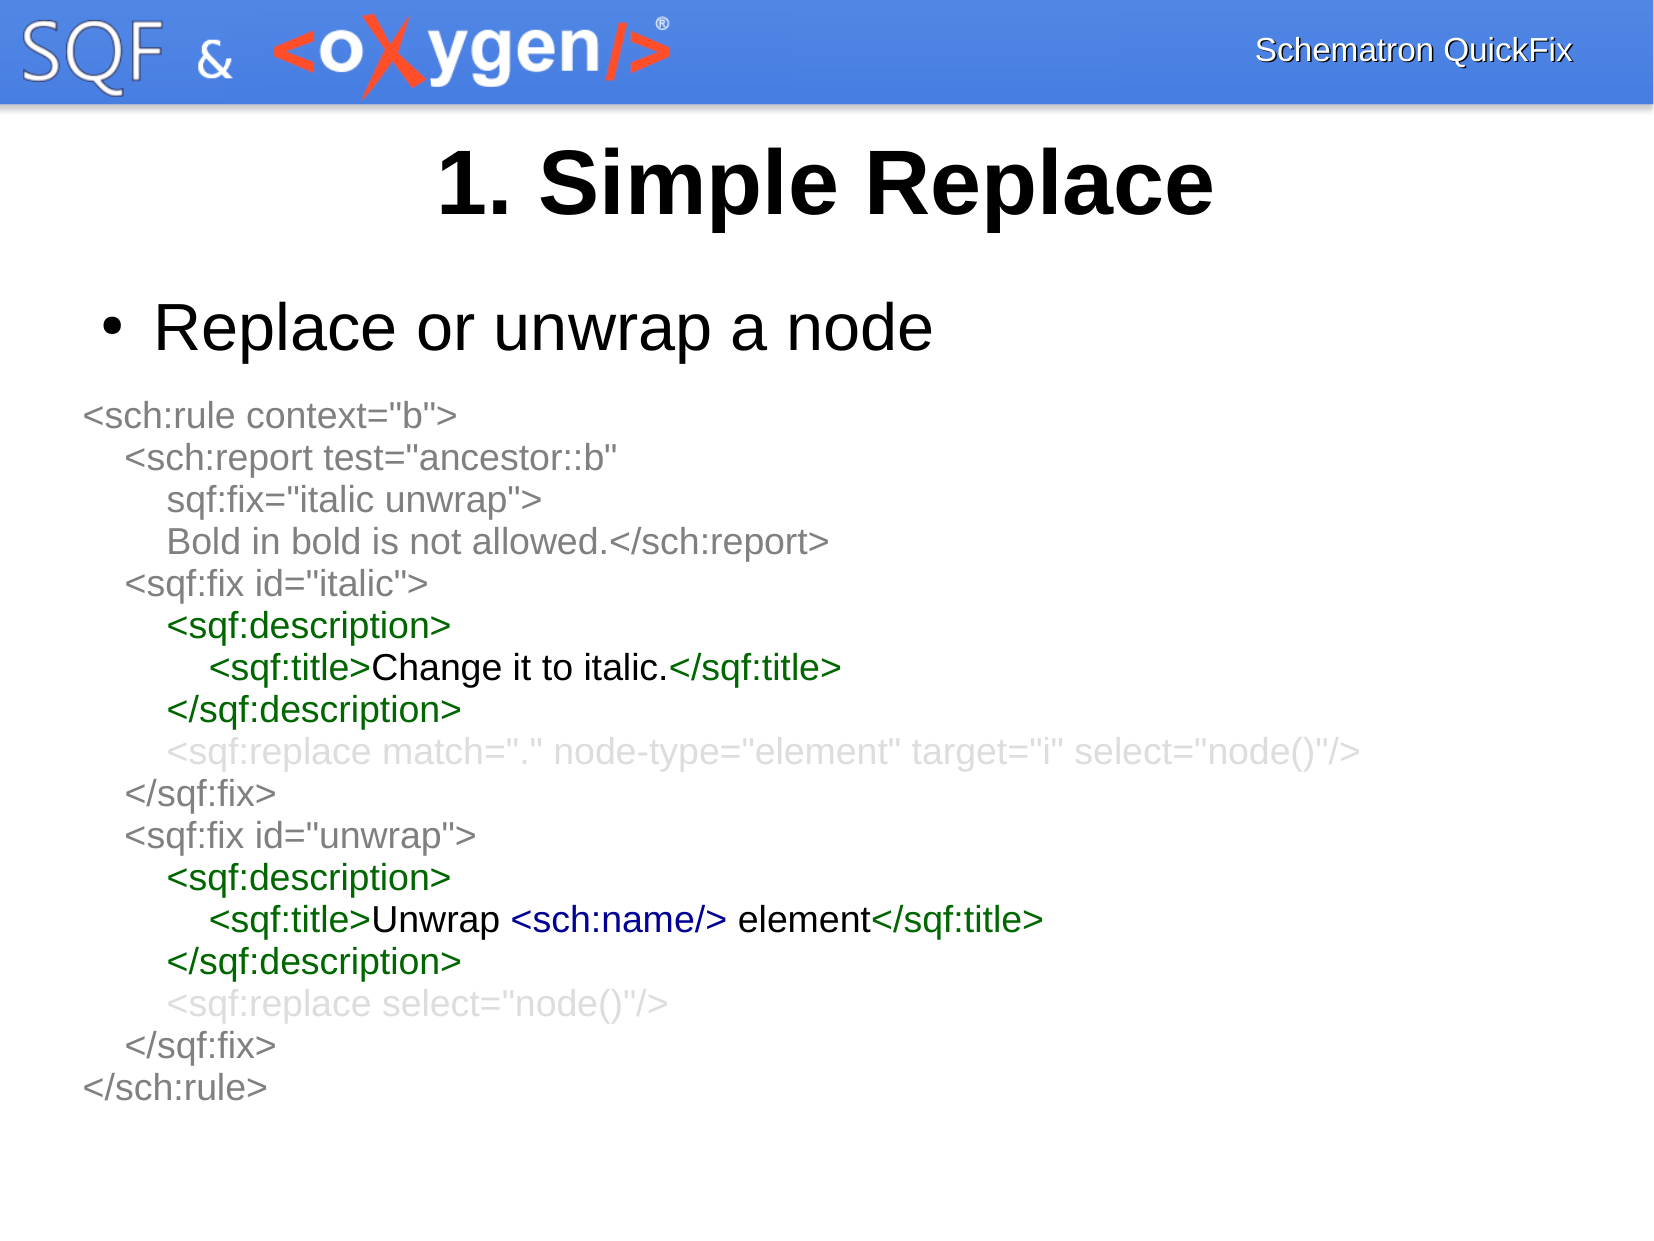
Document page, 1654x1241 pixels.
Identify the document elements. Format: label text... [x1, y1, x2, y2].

picture [0, 0, 1654, 118]
title 1. Simple Replace [82, 78, 1571, 287]
list Replace or unwrap a node <sch:rule context="b"> <sch:report test="ancestor::b" sqf:fix="italic unwrap"> Bold in bold is not allowed.</sch:report> <sqf:fix id="italic"> <sqf:description> <sqf:title>Change it to italic.</sqf:title> </sqf:description> <sqf:replace match="." node-type="element" target="i" select="node()"/> </sqf:fix> <sqf:fix id="unwrap"> <sqf:description> <sqf:title>Unwrap <sch:name/> element</sqf:title> </sqf:description> <sqf:replace select="node()"/> </sqf:fix> </sch:rule> [82, 290, 1571, 1110]
